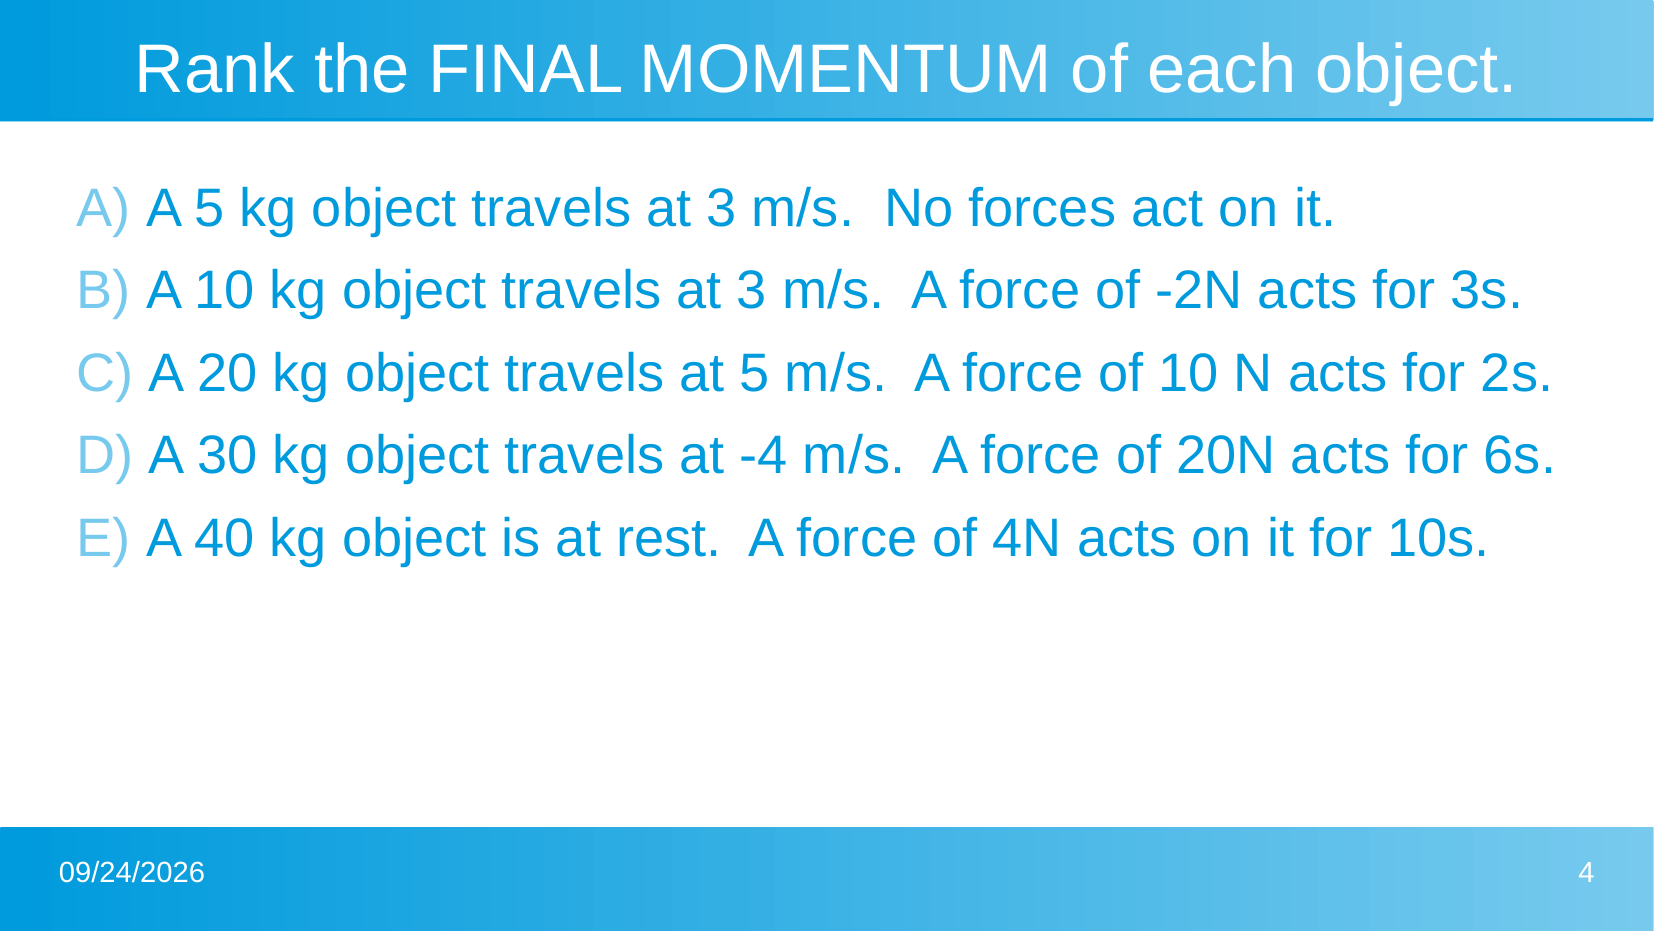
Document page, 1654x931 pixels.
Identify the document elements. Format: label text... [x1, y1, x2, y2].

title Rank the FINAL MOMENTUM of each object. [59, 29, 1595, 108]
list A 5 kg object travels at 3 m/s. No forces act on it. A 10 kg object travels at 3 m/s. A force of -2N acts for 3s. A 20 kg object travels at 5 m/s. A force of 10 N acts for 2s. A 30 kg object travels at -4 m/s. A force of 20N acts for 6s. A 40 kg object is at rest. A force of 4N acts on it for 10s. [59, 177, 1595, 768]
